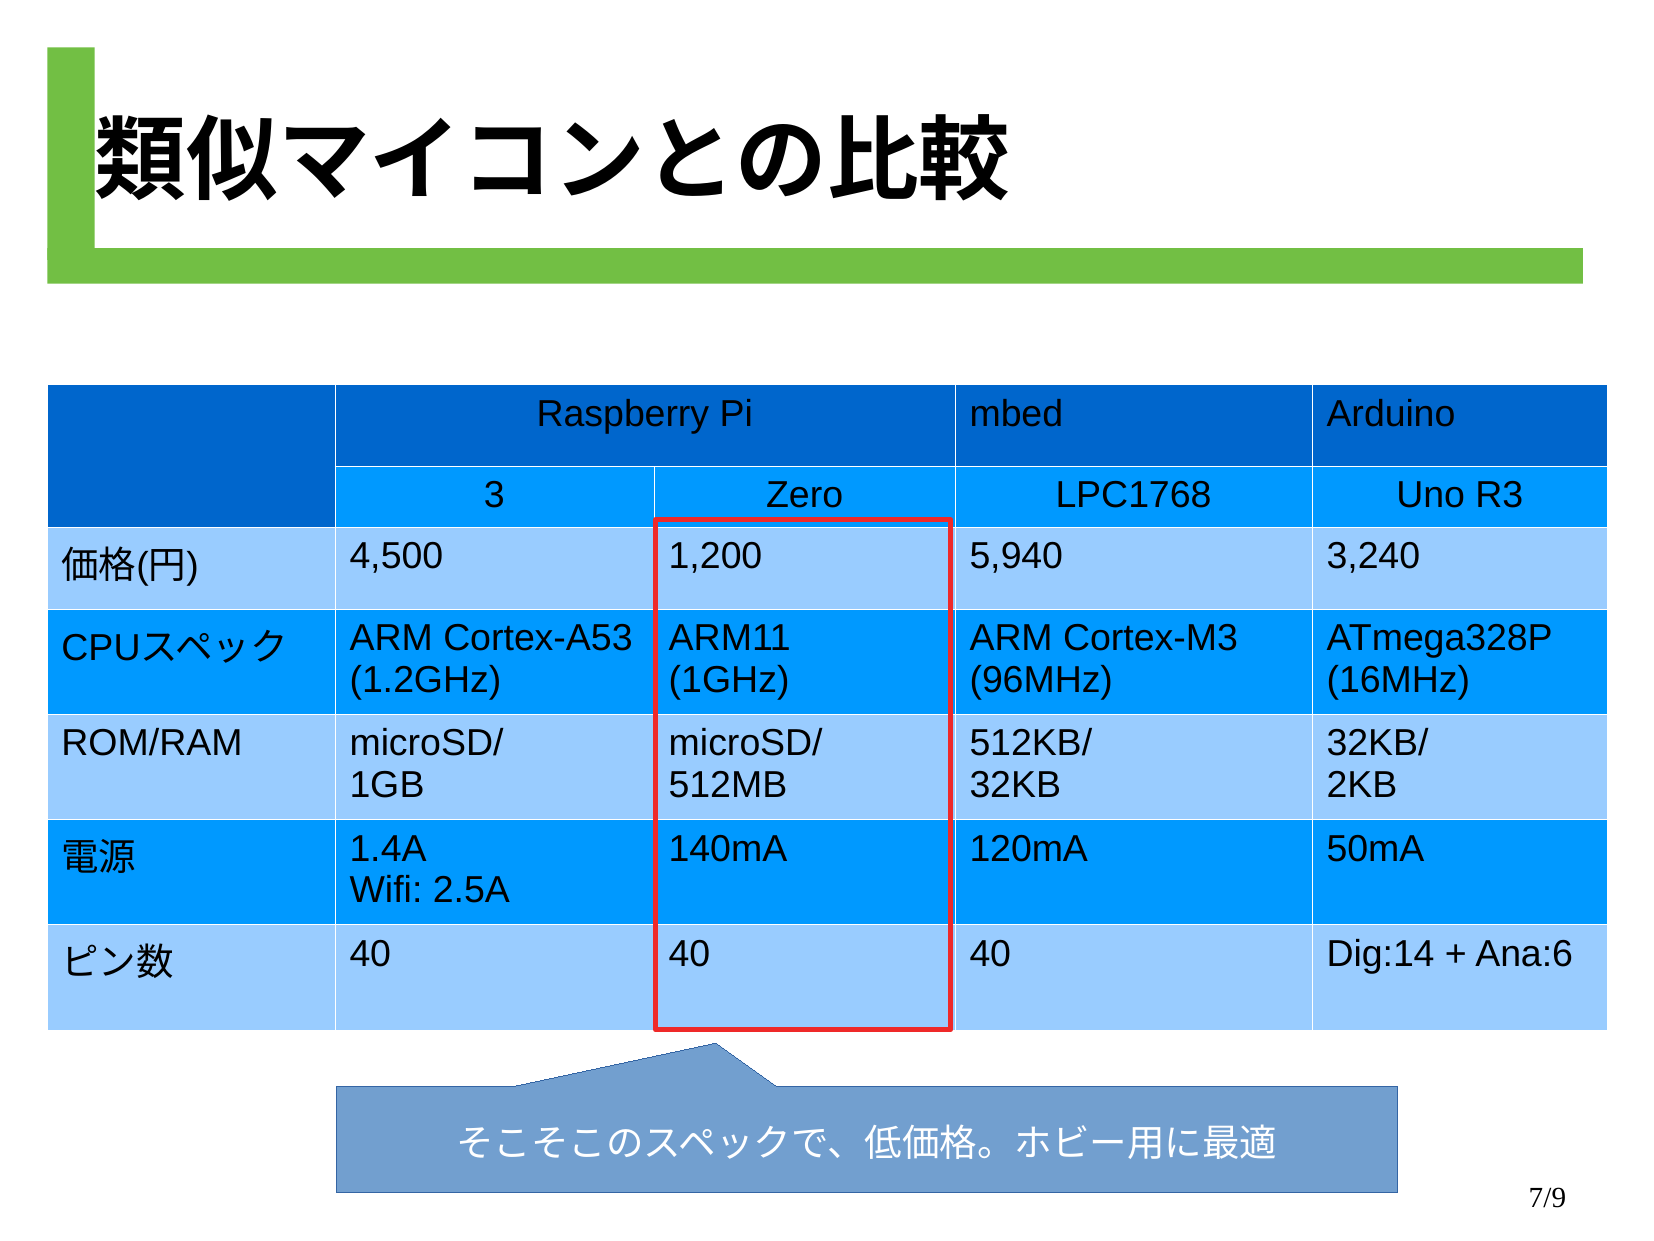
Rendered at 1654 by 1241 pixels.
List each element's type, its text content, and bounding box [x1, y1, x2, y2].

table_cell Zero [658, 522, 948, 527]
table_cell 512KB/ 32KB [956, 715, 1312, 819]
table_cell 5,940 [956, 528, 1312, 609]
table_cell 価格(円) [48, 528, 335, 609]
table_cell ピン数 [48, 925, 335, 1030]
table_cell 1,200 [658, 528, 948, 609]
title 類似マイコンとの比較 [94, 49, 1571, 257]
table_cell 40 [336, 925, 653, 1030]
table_cell LPC1768 [956, 467, 1312, 527]
table_header [48, 385, 335, 527]
table_cell microSD/ 512MB [658, 715, 948, 819]
table_header Arduino [1313, 385, 1607, 466]
table_cell 40 [658, 925, 948, 1027]
text_box そこそこのスペックで、低価格。ホビー用に最適 [336, 1043, 1398, 1193]
table_cell ATmega328P (16MHz) [1313, 610, 1607, 714]
table_cell 3,240 [1313, 528, 1607, 609]
table_cell Dig:14 + Ana:6 [1313, 925, 1607, 1030]
table_cell Zero [655, 467, 955, 527]
table_cell microSD/ 1GB [336, 715, 653, 819]
table_cell ARM Cortex-M3 (96MHz) [956, 610, 1312, 714]
table_cell 1.4A Wifi: 2.5A [336, 820, 653, 924]
table_cell 140mA [658, 820, 948, 924]
table_cell CPUスペック [48, 610, 335, 714]
table_cell ARM11 (1GHz) [658, 610, 948, 714]
table_cell ROM/RAM [48, 715, 335, 819]
table_cell Uno R3 [1313, 467, 1607, 527]
table_cell ARM Cortex-A53 (1.2GHz) [336, 610, 653, 714]
table_cell 120mA [956, 820, 1312, 924]
table_cell 3 [336, 467, 654, 527]
table_cell 40 [956, 925, 1312, 1030]
table_cell 50mA [1313, 820, 1607, 924]
table_cell 4,500 [336, 528, 653, 609]
table_header mbed [956, 385, 1312, 466]
table_cell 32KB/ 2KB [1313, 715, 1607, 819]
table_header Raspberry Pi [336, 385, 955, 466]
table_cell 電源 [48, 820, 335, 924]
